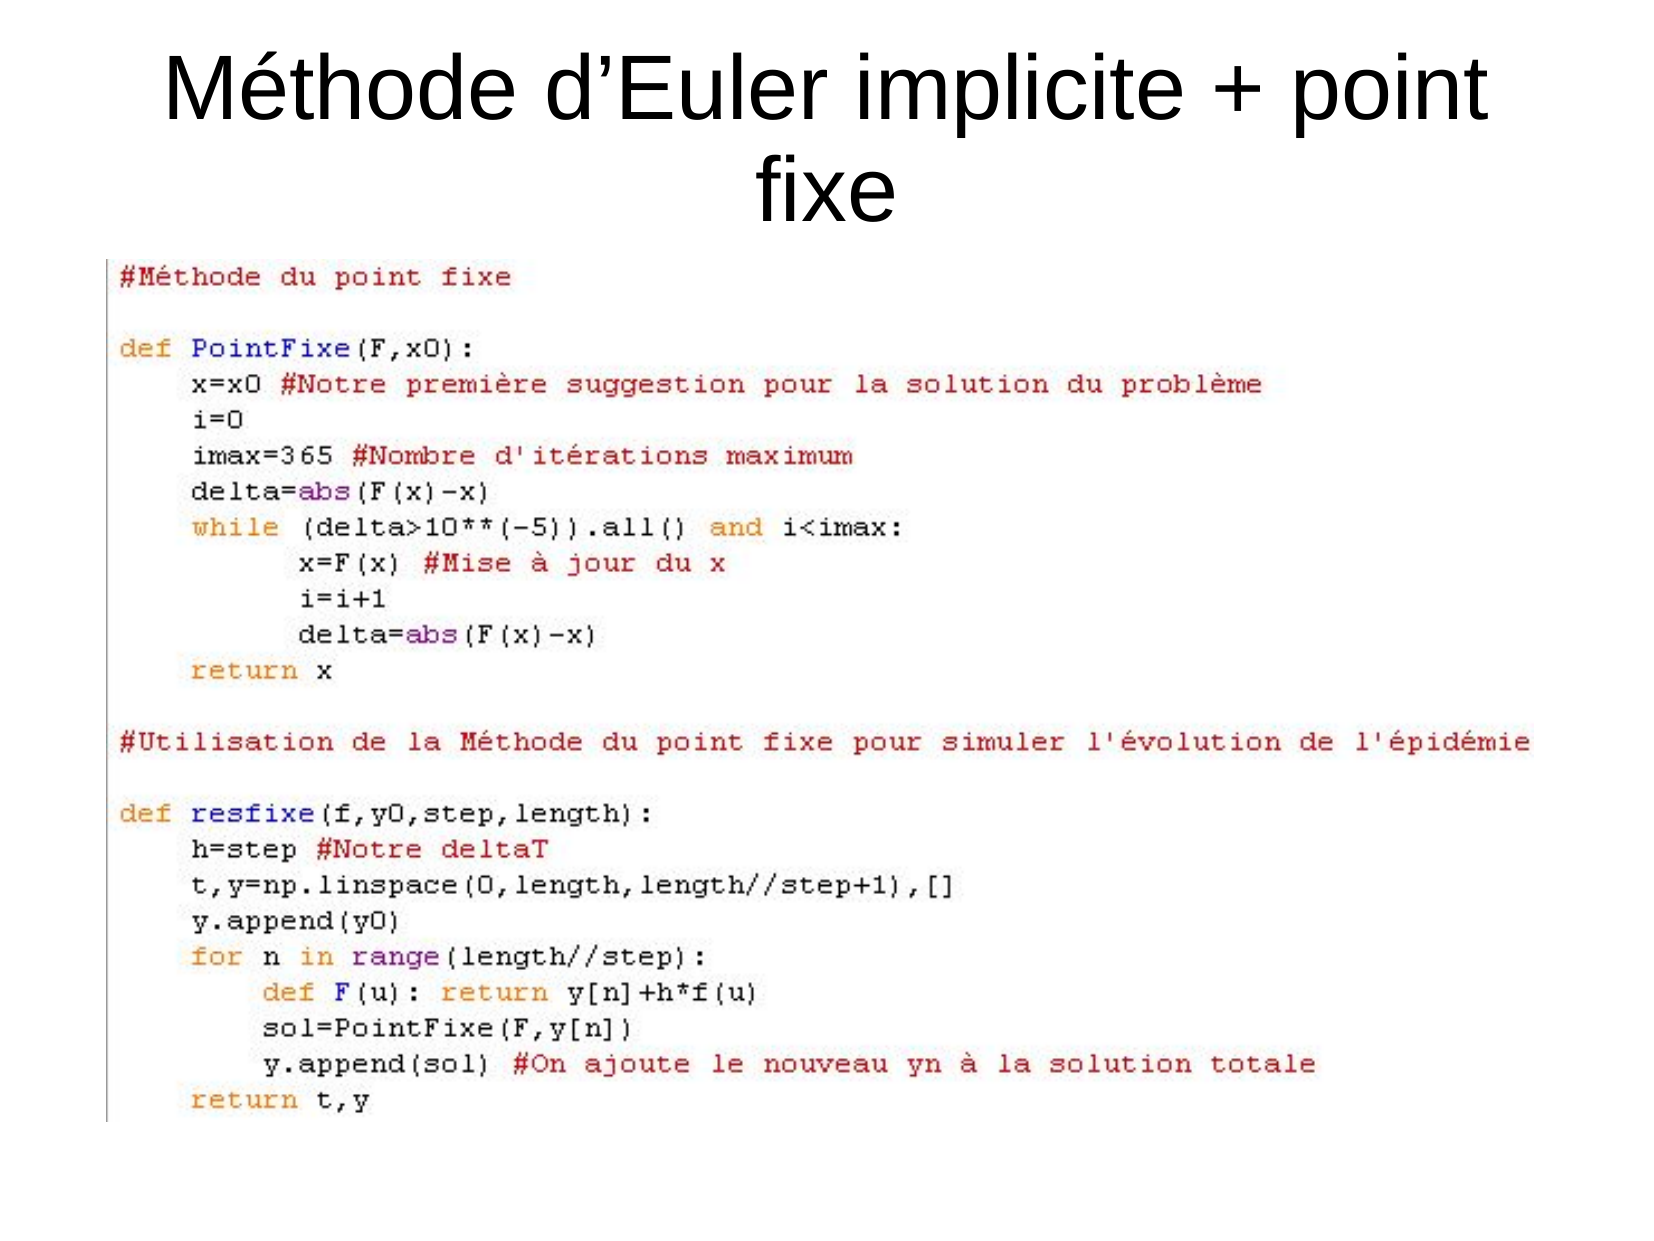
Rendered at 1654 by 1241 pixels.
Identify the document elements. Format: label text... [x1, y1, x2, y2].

picture [106, 259, 1534, 1123]
title Méthode d’Euler implicite + point fixe [82, 35, 1571, 243]
